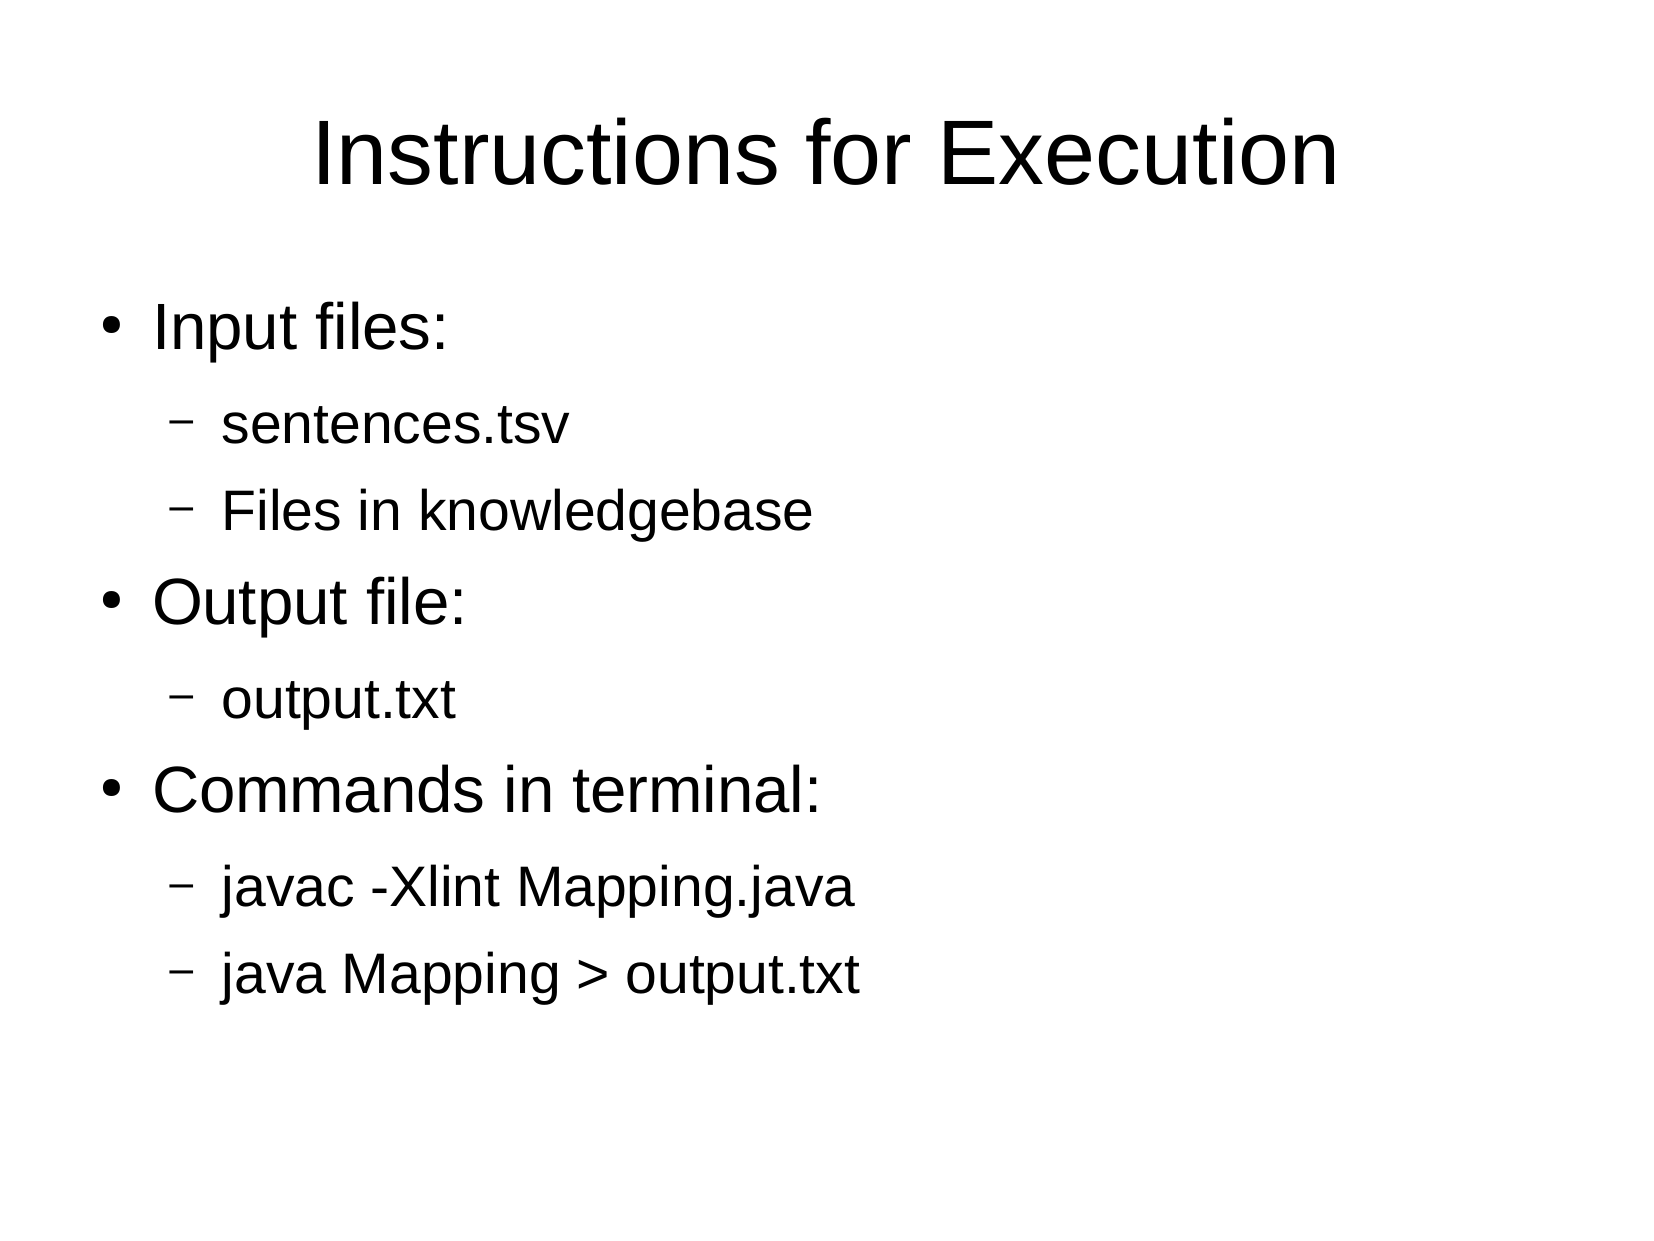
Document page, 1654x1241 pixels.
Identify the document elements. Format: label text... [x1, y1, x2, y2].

list Input files: sentences.tsv Files in knowledgebase Output file: output.txt Commands in terminal: javac -Xlint Mapping.java java Mapping > output.txt [82, 290, 1538, 1010]
title Instructions for Execution [82, 49, 1571, 257]
